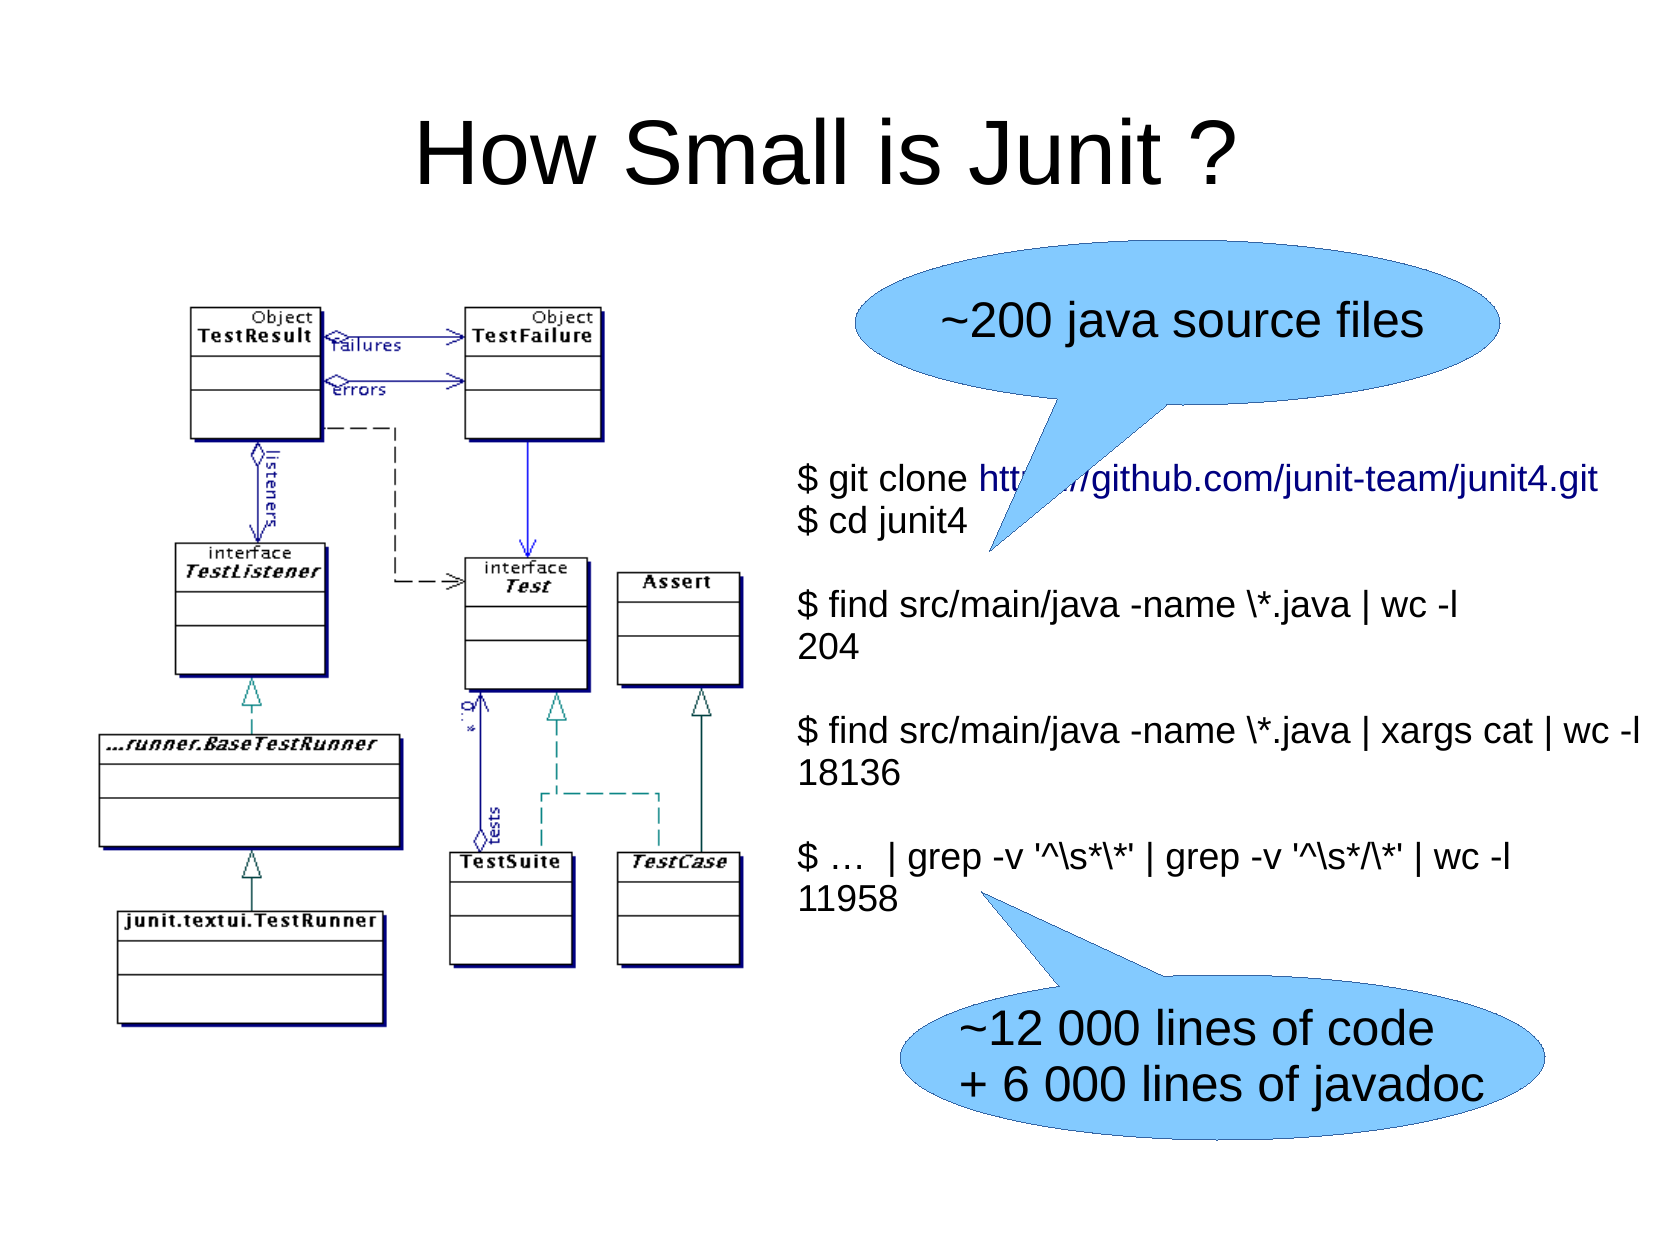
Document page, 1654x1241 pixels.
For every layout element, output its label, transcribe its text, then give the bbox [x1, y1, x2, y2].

text_box [1012, 1120, 1433, 1141]
text_box ~12 000 lines of code + 6 000 lines of javadoc [944, 993, 1501, 1120]
text_box ~200 java source files [925, 285, 1441, 356]
text_box $ git clone https://github.com/junit-team/junit4.git $ cd junit4 $ find src/main/java -name \*.java | wc -l 204 $ find src/main/java -name \*.java | xargs cat | wc -l 18136 $ … | grep -v '^\s*\*' | grep -v '^\s*/\*' | wc -l 11958 [782, 450, 1654, 1011]
text_box [900, 1015, 944, 1100]
text_box [855, 240, 1501, 552]
picture [15, 282, 826, 1096]
text_box [1501, 1015, 1546, 1100]
text_box [981, 891, 1424, 993]
title How Small is Junit ? [82, 49, 1571, 257]
